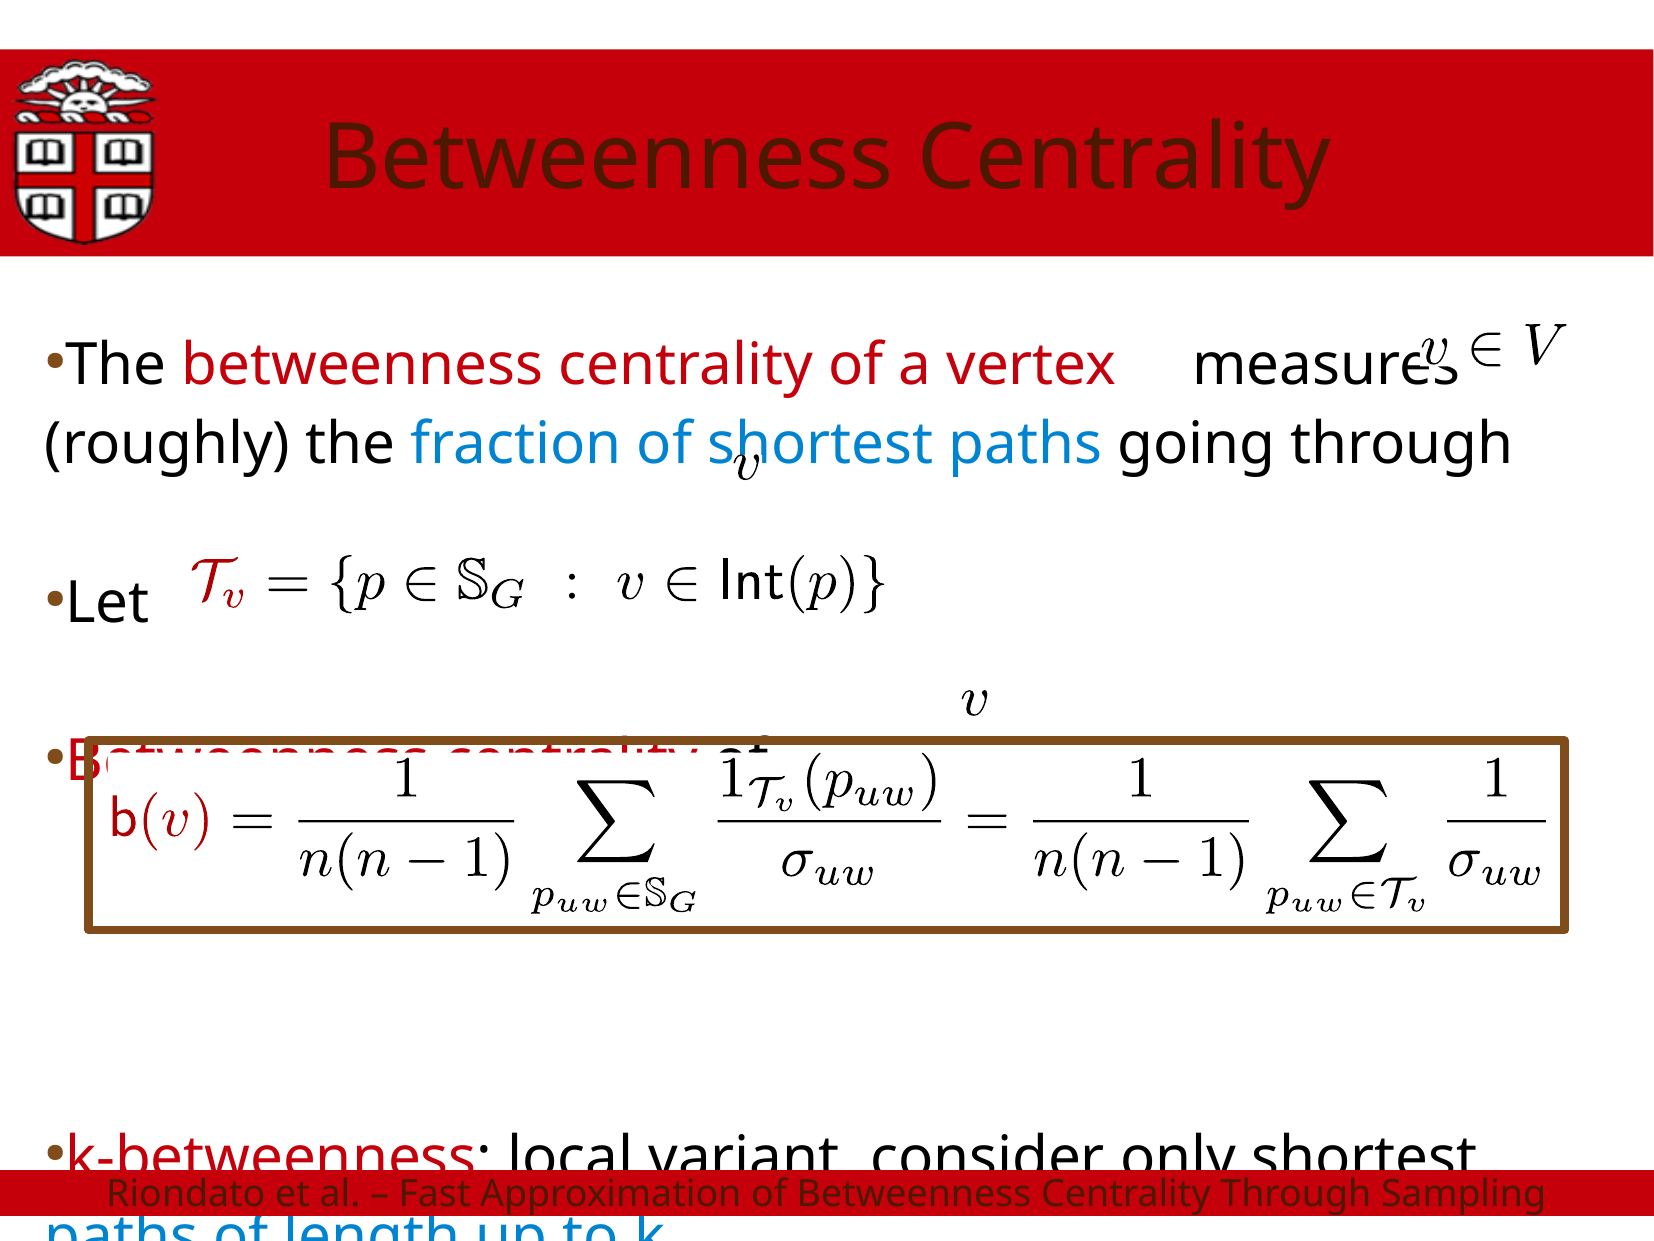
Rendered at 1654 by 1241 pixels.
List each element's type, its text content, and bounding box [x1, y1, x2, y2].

title Betweenness Centrality [0, 49, 1654, 257]
text_box [189, 555, 889, 614]
text_box [960, 690, 991, 716]
text_box The betweenness centrality of a vertex measures (roughly) the fraction of shortest paths going through Let Betweenness centrality of k-betweenness: local variant, consider only shortest paths of length up to k [30, 315, 1621, 1087]
text_box [107, 752, 1546, 914]
picture [11, 59, 158, 245]
text_box Riondato et al. – Fast Approximation of Betweenness Centrality Through Sampling [0, 1170, 1654, 1216]
text_box [731, 454, 763, 481]
text_box [1419, 324, 1569, 367]
